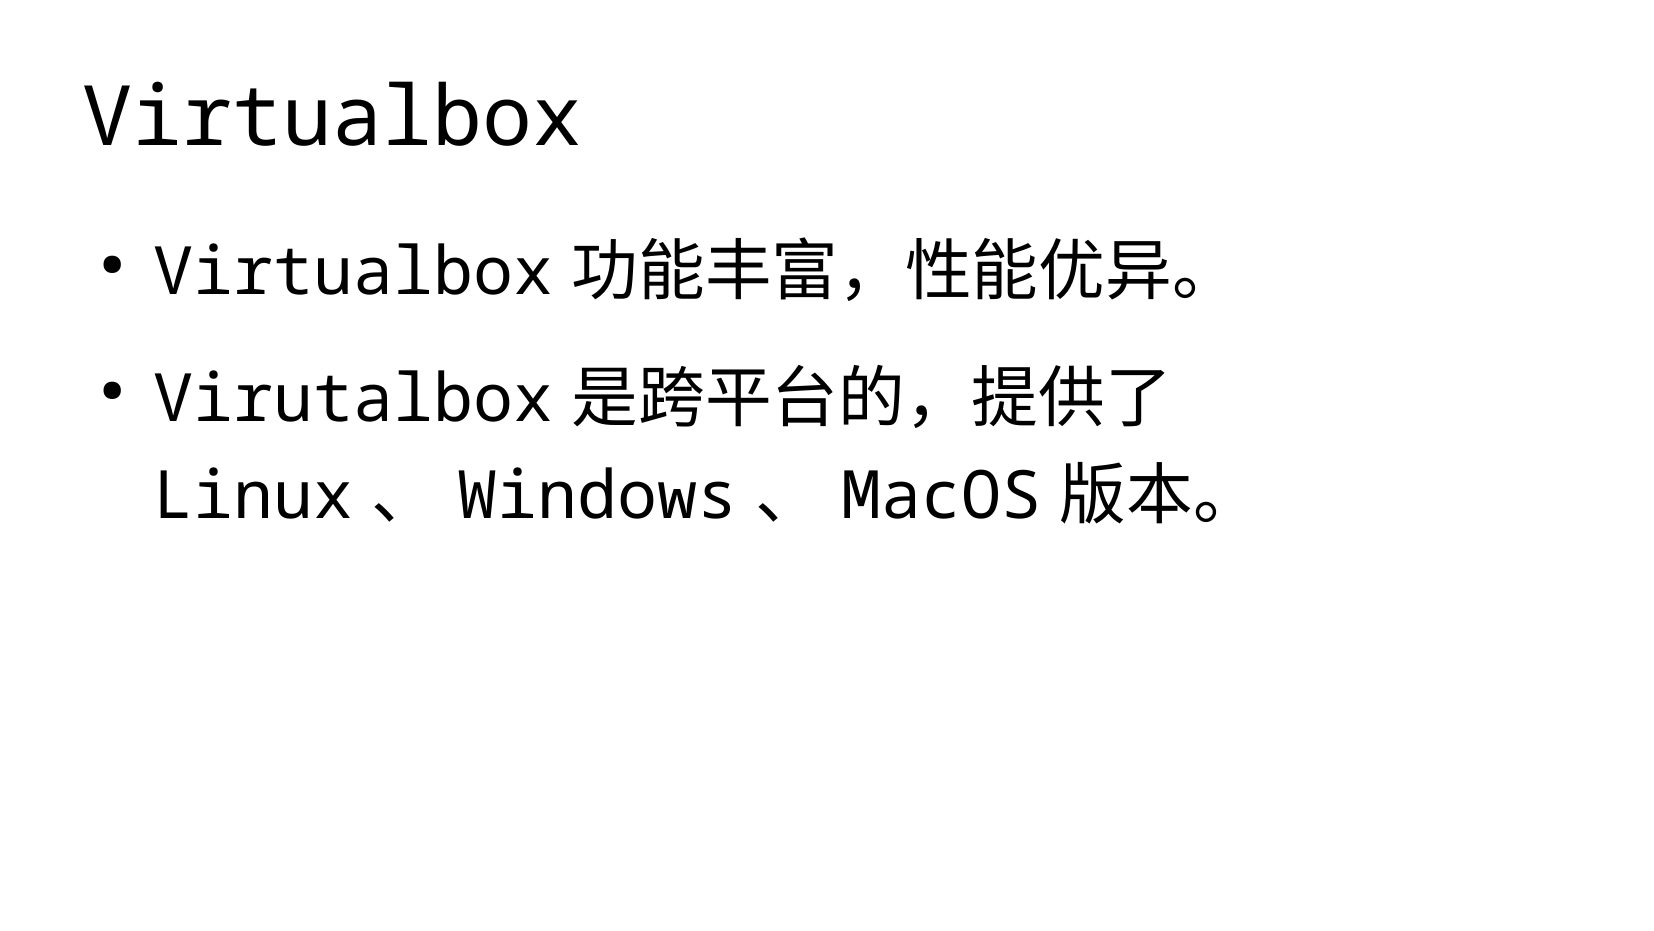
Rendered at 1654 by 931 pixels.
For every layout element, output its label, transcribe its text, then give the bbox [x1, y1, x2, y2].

list Virtualbox功能丰富，性能优异。 Virutalbox是跨平台的，提供了Linux、Windows、MacOS版本。 [82, 217, 1571, 815]
title Virtualbox [82, 37, 1571, 189]
